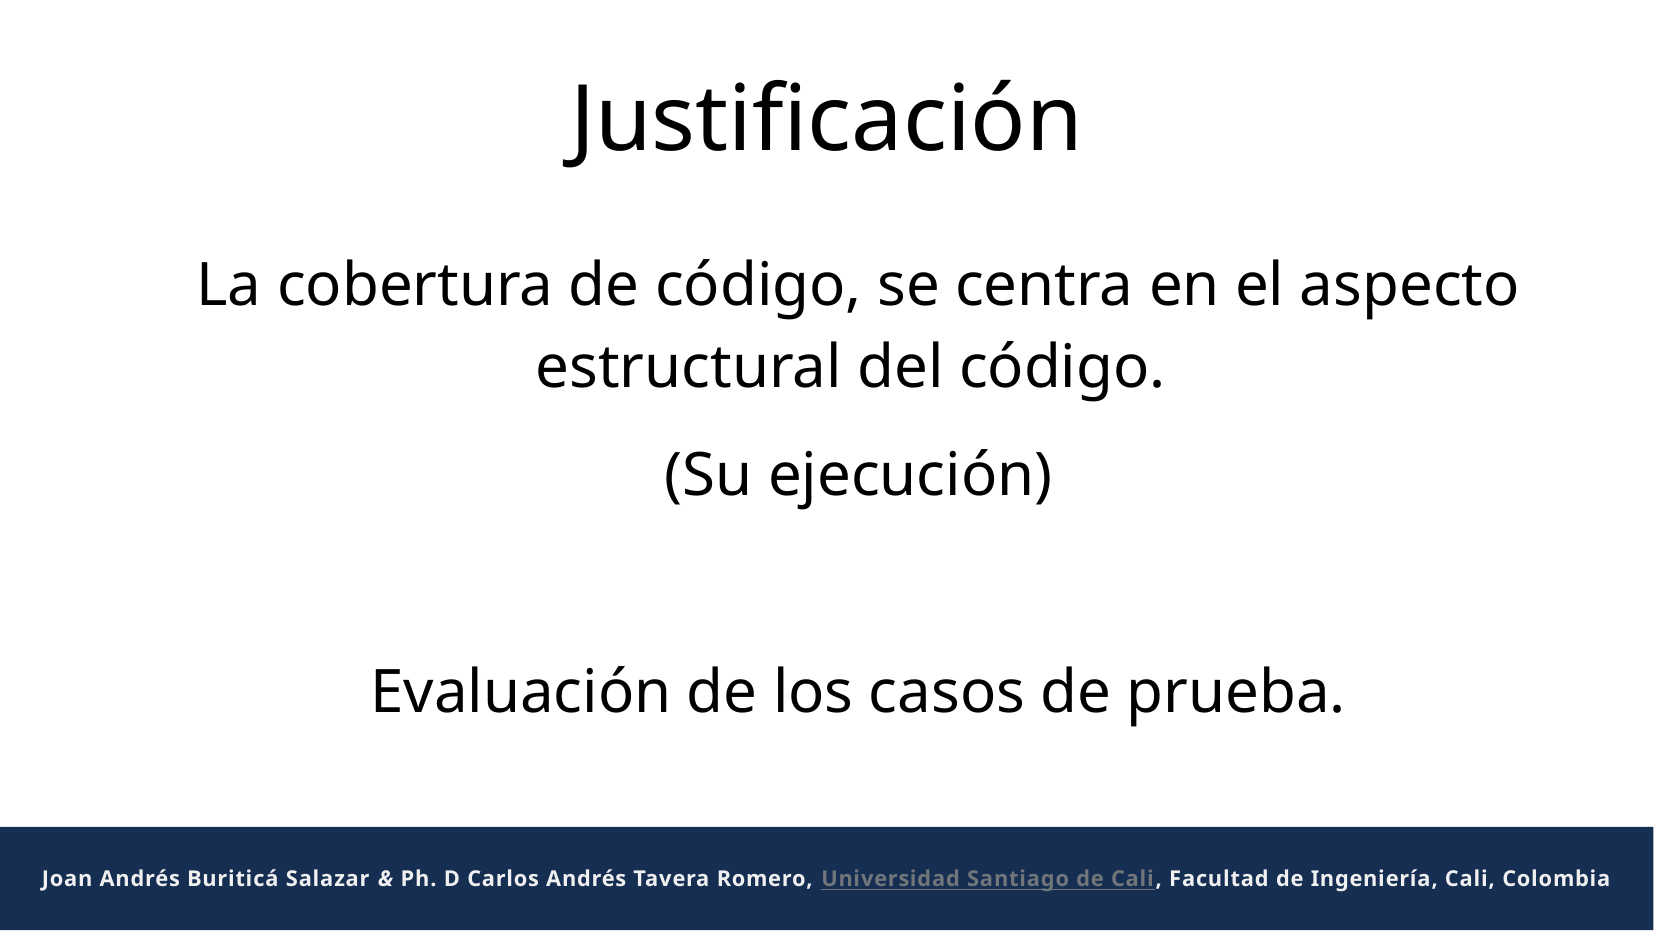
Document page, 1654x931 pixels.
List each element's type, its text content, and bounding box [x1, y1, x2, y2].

list La cobertura de código, se centra en el aspecto estructural del código. (Su ejecución) Evaluación de los casos de prueba. [82, 241, 1571, 733]
title Justificación [82, 37, 1571, 193]
